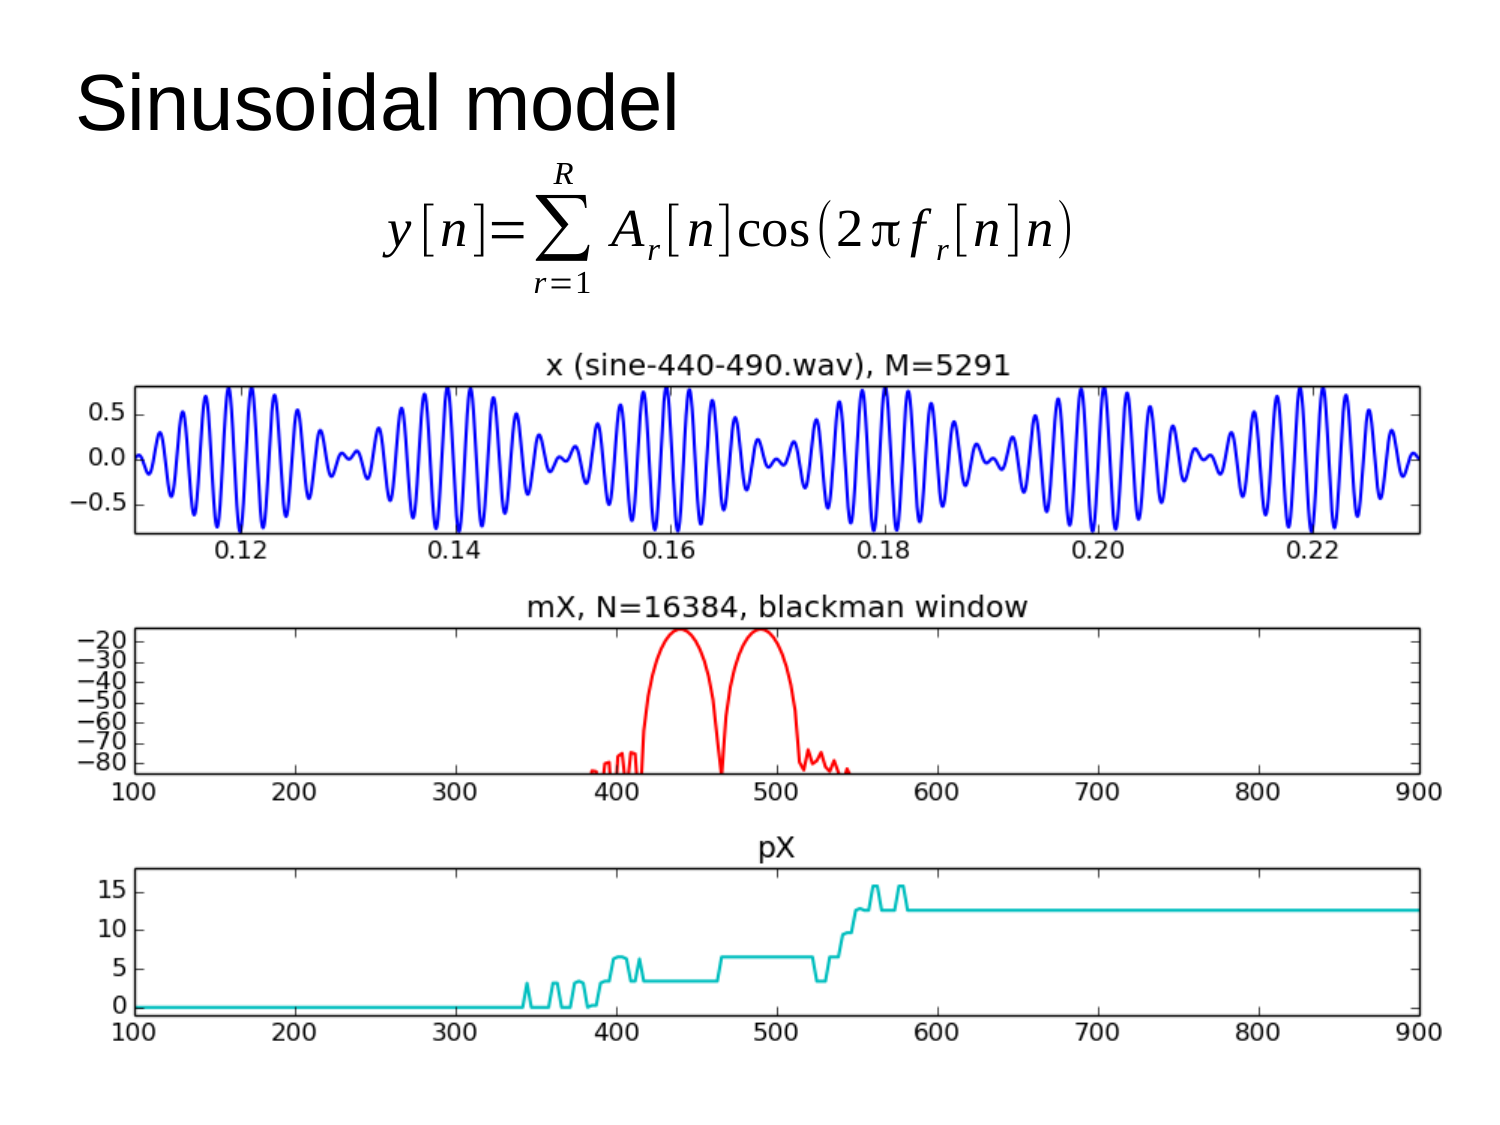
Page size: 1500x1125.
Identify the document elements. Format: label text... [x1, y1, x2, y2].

title Sinusoidal model [75, 9, 1425, 198]
picture [43, 326, 1469, 1077]
chart [375, 155, 1082, 302]
